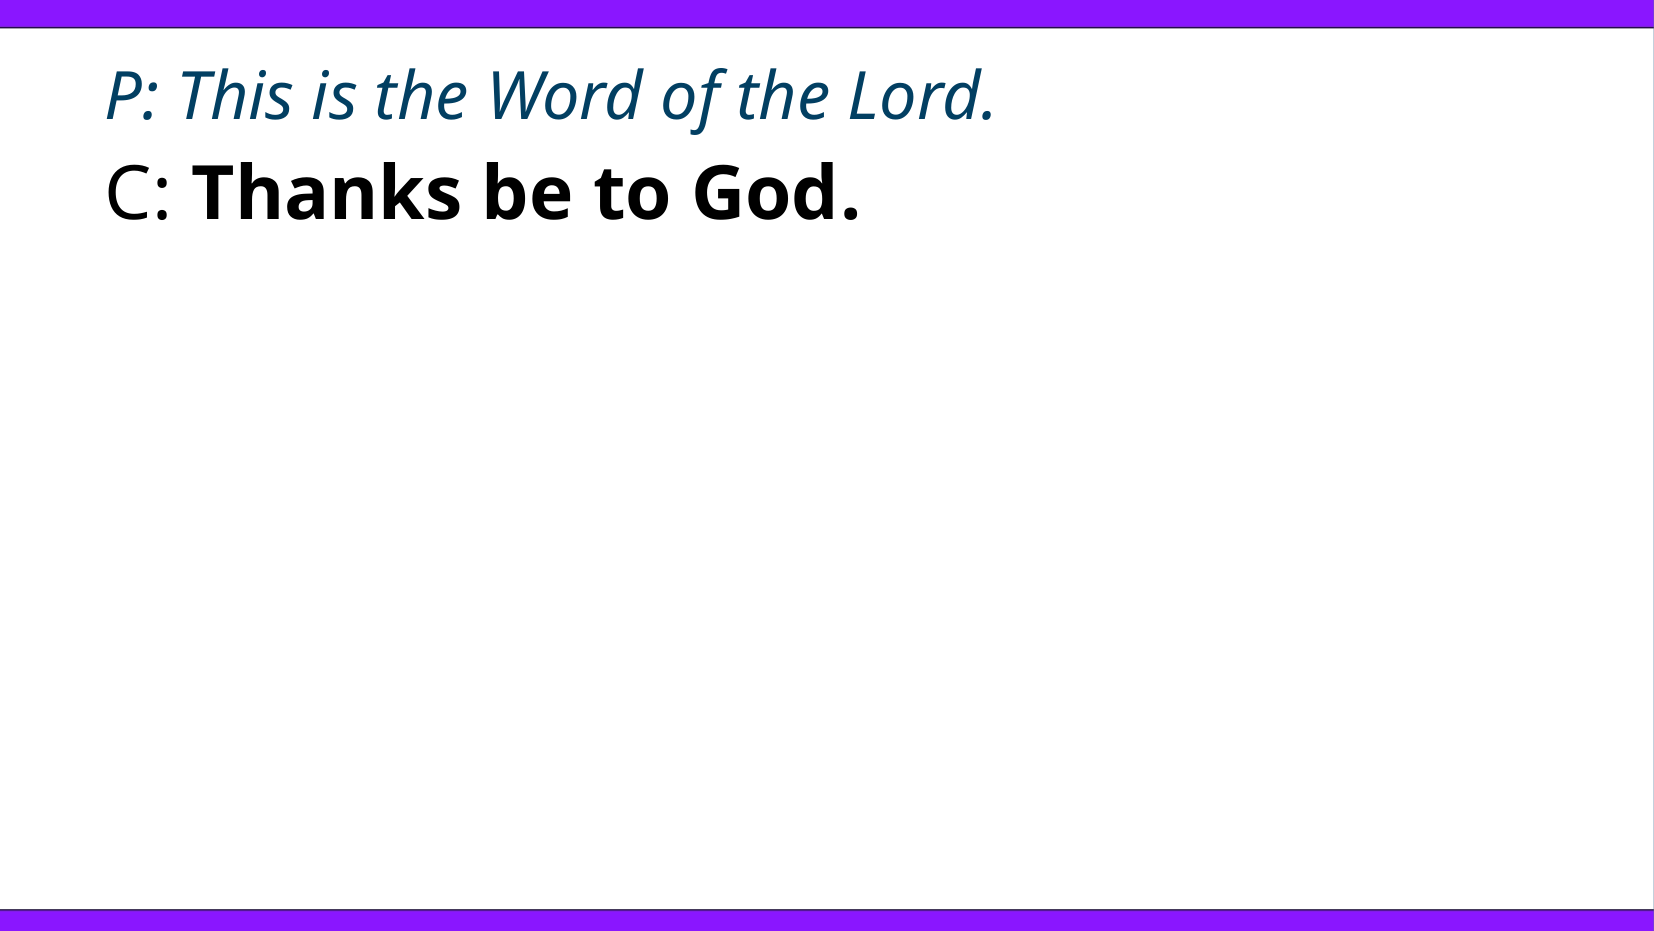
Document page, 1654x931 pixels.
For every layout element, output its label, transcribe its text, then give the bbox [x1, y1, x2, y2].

text_box P: This is the Word of the Lord. C: Thanks be to God. [90, 40, 1531, 271]
picture [0, 0, 1654, 931]
